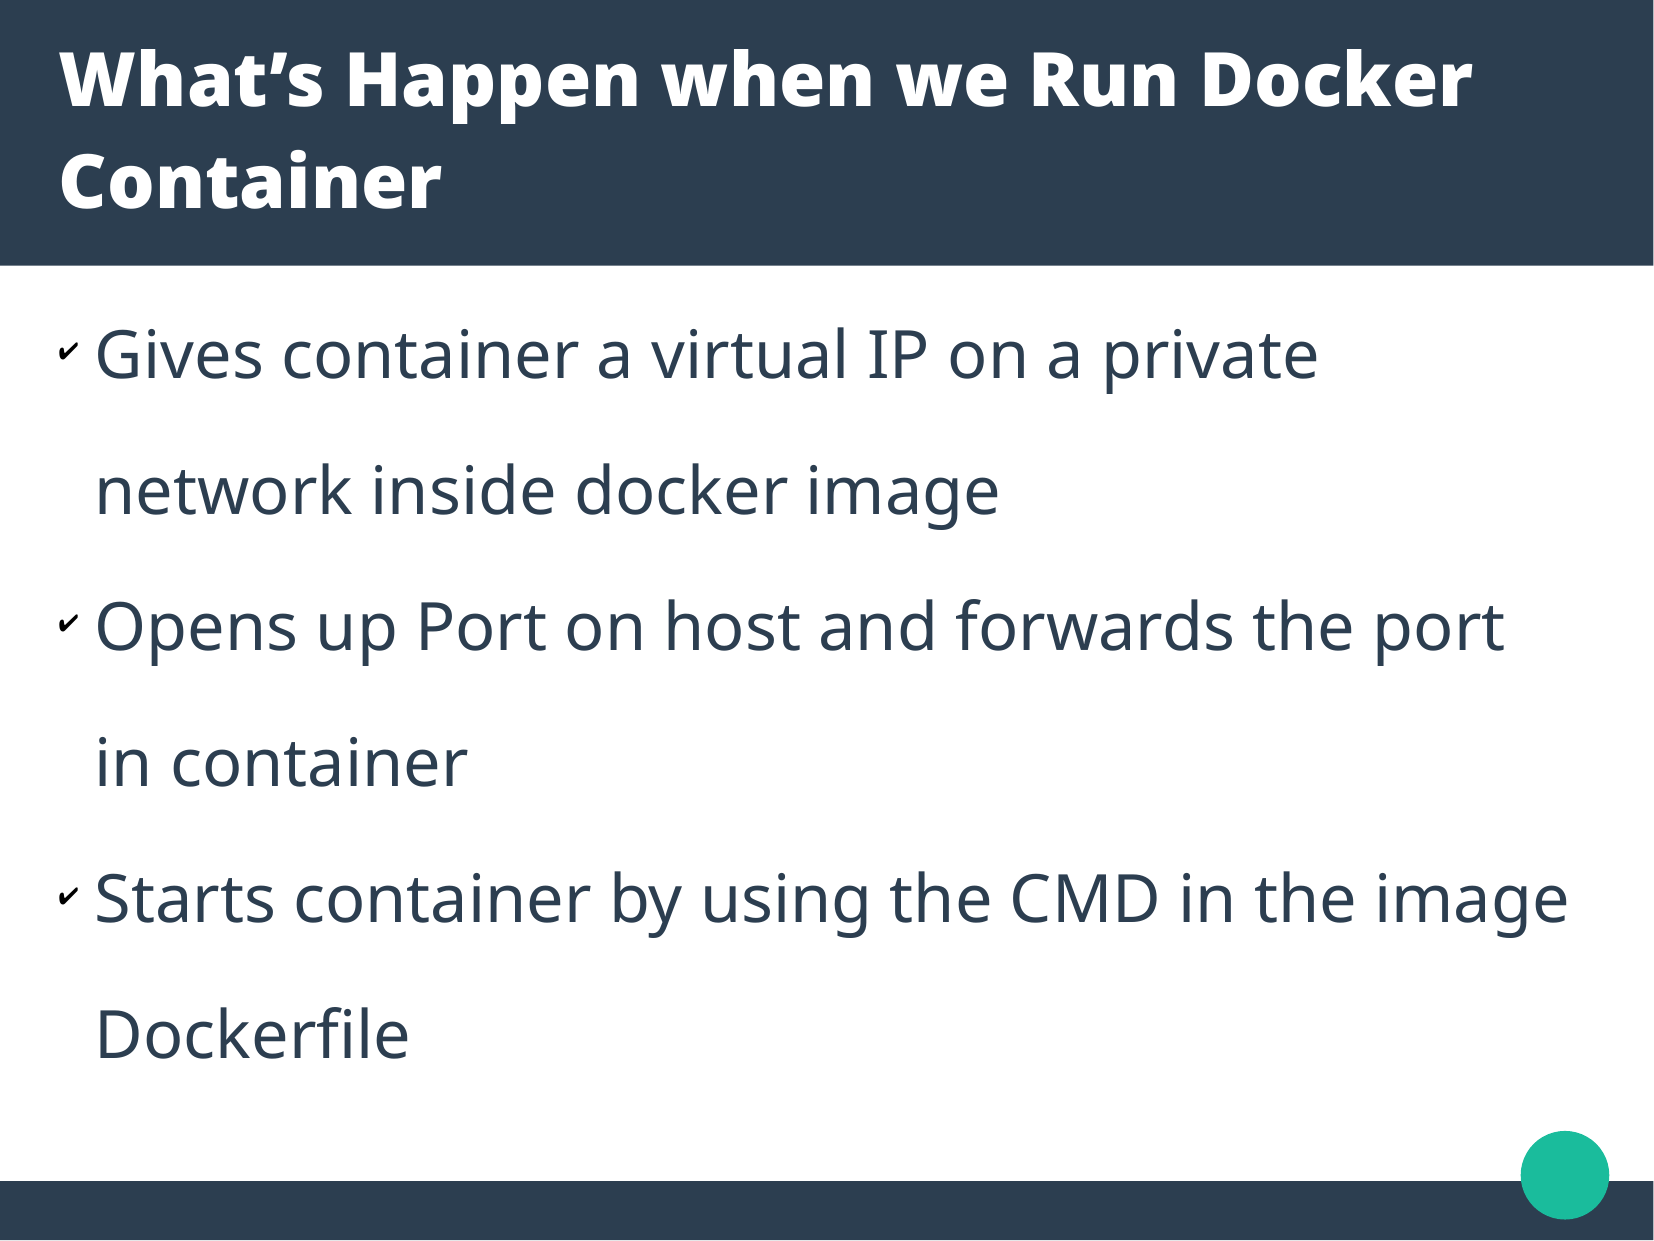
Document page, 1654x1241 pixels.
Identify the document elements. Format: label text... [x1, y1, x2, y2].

subtitle Gives container a virtual IP on a private network inside docker image Opens up Port on host and forwards the port in container Starts container by using the CMD in the image Dockerfile [59, 324, 1595, 1152]
title What’s Happen when we Run Docker Container [59, 40, 1595, 216]
